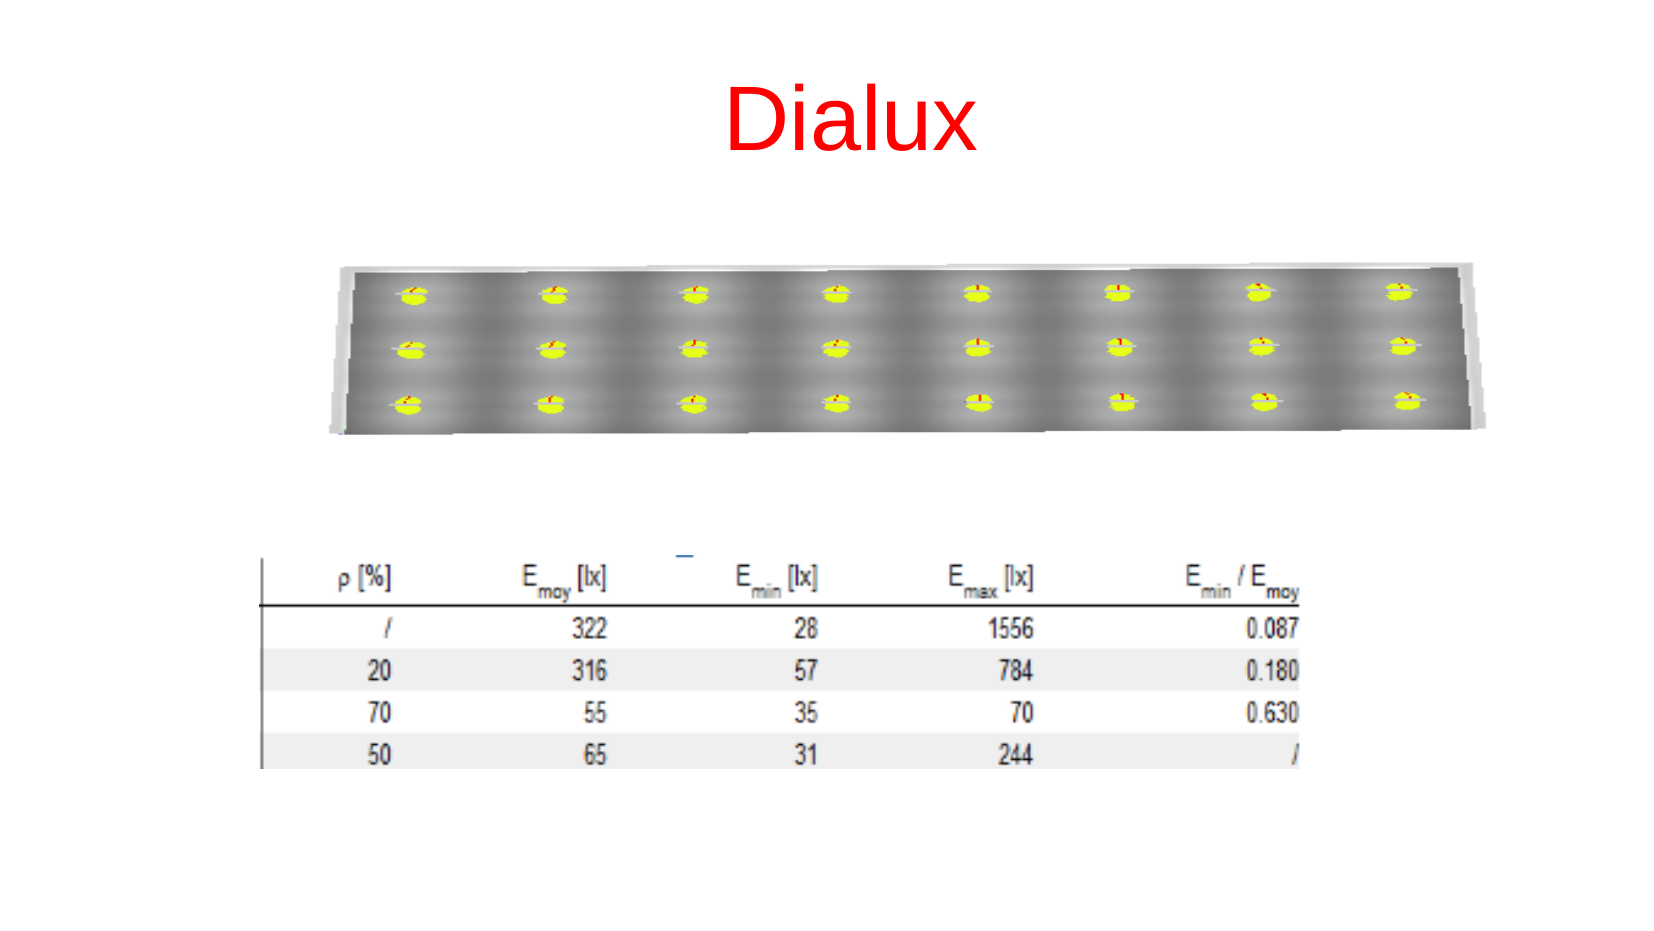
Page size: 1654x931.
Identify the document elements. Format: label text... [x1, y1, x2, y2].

title Dialux [94, 47, 1583, 190]
picture [259, 555, 1312, 769]
picture [283, 224, 1595, 486]
